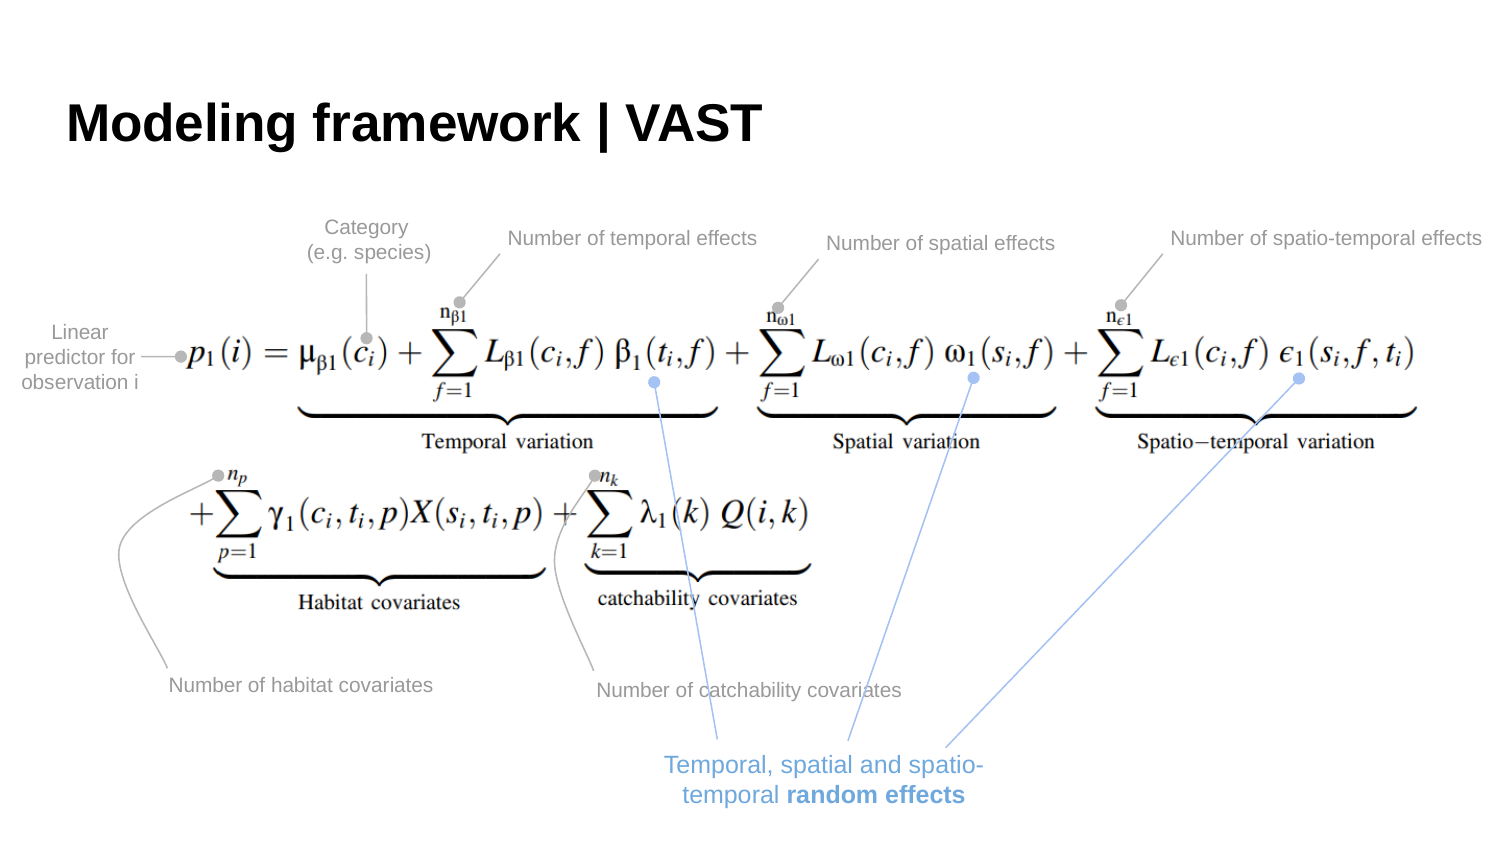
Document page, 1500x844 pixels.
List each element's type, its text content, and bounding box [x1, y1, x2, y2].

text_box Temporal, spatial and spatio-temporal random effects [621, 733, 1027, 824]
text_box Number of catchability covariates [705, 661, 874, 717]
text_box Number of spatio-temporal effects [1155, 209, 1500, 265]
text_box Category (e.g. species) [241, 198, 492, 279]
picture [142, 278, 1447, 651]
picture [142, 625, 157, 651]
text_box Number of catchability covariates [581, 661, 712, 717]
text_box Number of habitat covariates [153, 656, 460, 712]
title Modeling framework | VAST [51, 72, 1449, 167]
text_box Linear predictor for observation i [4, 303, 156, 409]
text_box Number of spatial effects [811, 214, 1155, 271]
text_box Number of temporal effects [492, 209, 857, 265]
text_box Number of catchability covariates [858, 661, 970, 717]
